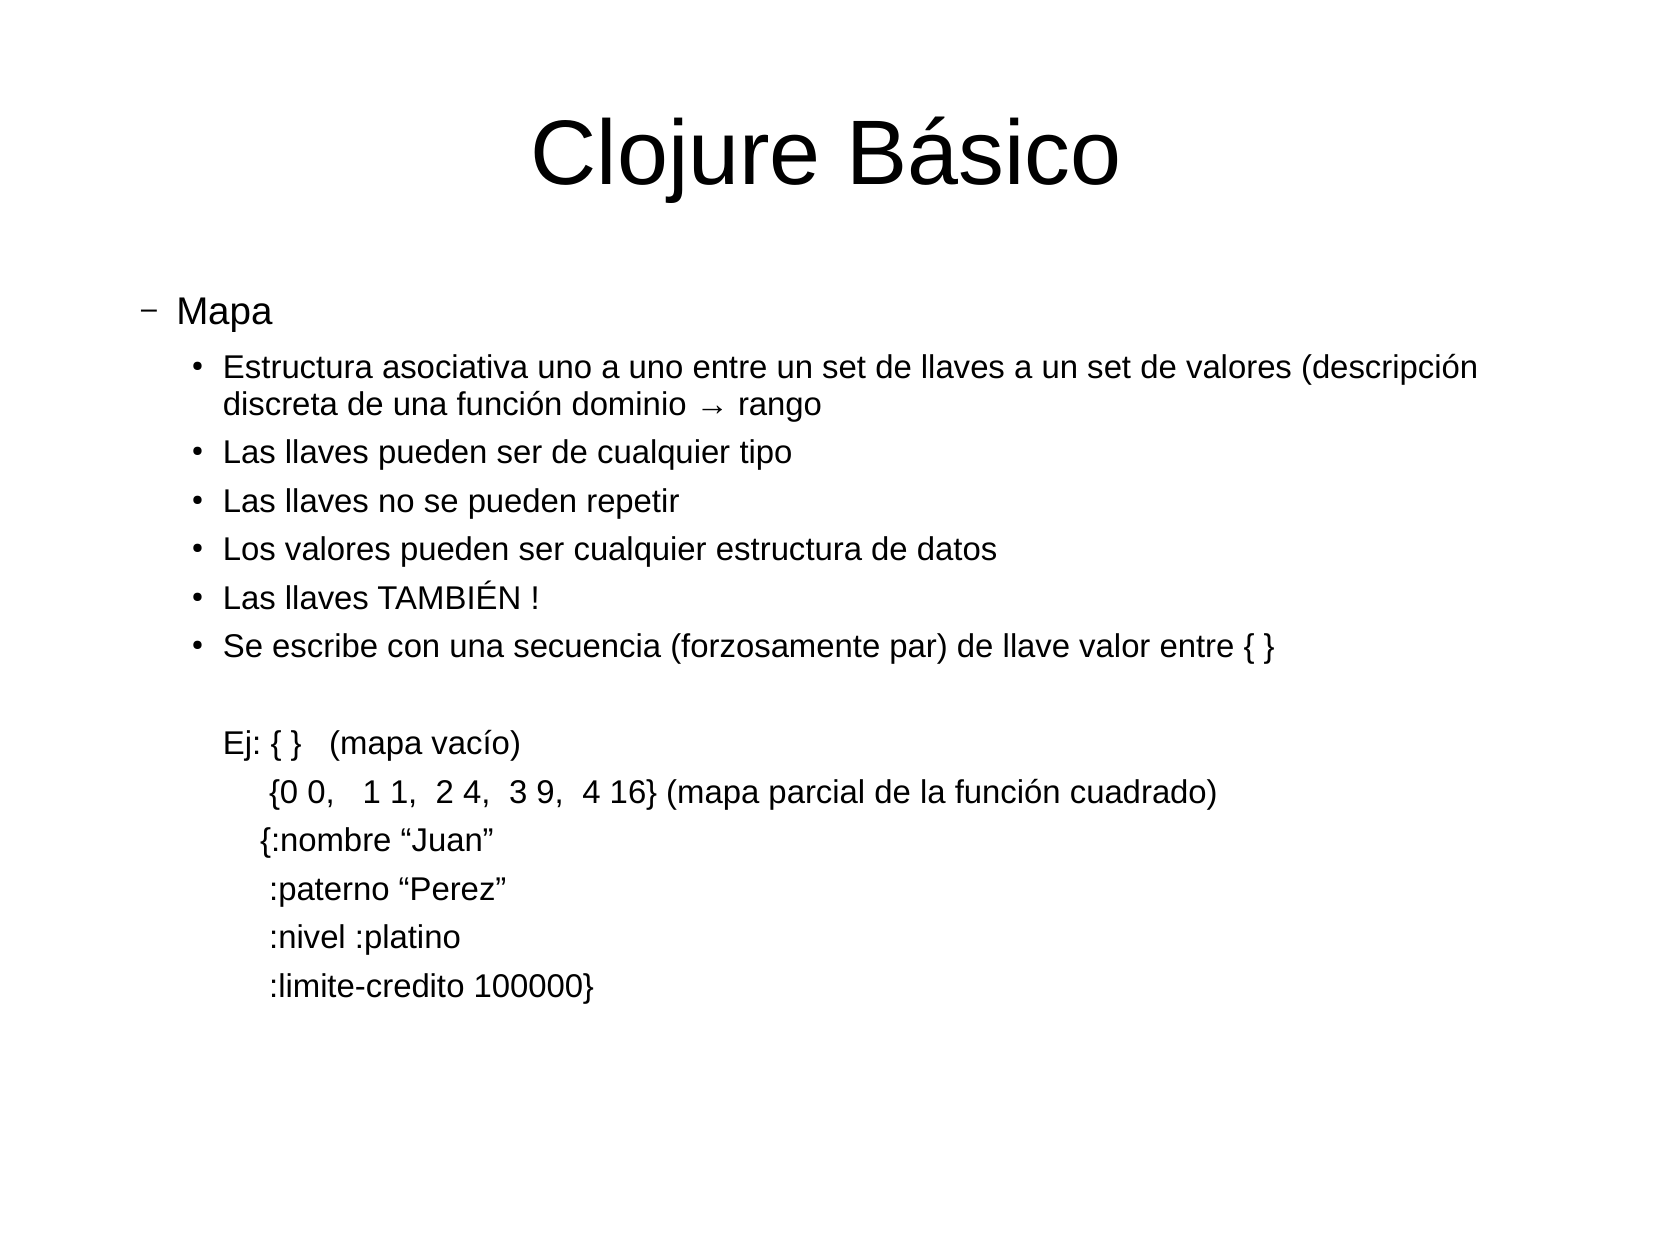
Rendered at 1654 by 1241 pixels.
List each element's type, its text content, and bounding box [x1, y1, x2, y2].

title Clojure Básico [82, 49, 1571, 257]
list Mapa Estructura asociativa uno a uno entre un set de llaves a un set de valores (descripción discreta de una función dominio → rango Las llaves pueden ser de cualquier tipo Las llaves no se pueden repetir Los valores pueden ser cualquier estructura de datos Las llaves TAMBIÉN ! Se escribe con una secuencia (forzosamente par) de llave valor entre { } Ej: { } (mapa vacío) {0 0, 1 1, 2 4, 3 9, 4 16} (mapa parcial de la función cuadrado) {:nombre “Juan” :paterno “Perez” :nivel :platino :limite-credito 100000} [82, 290, 1571, 1010]
